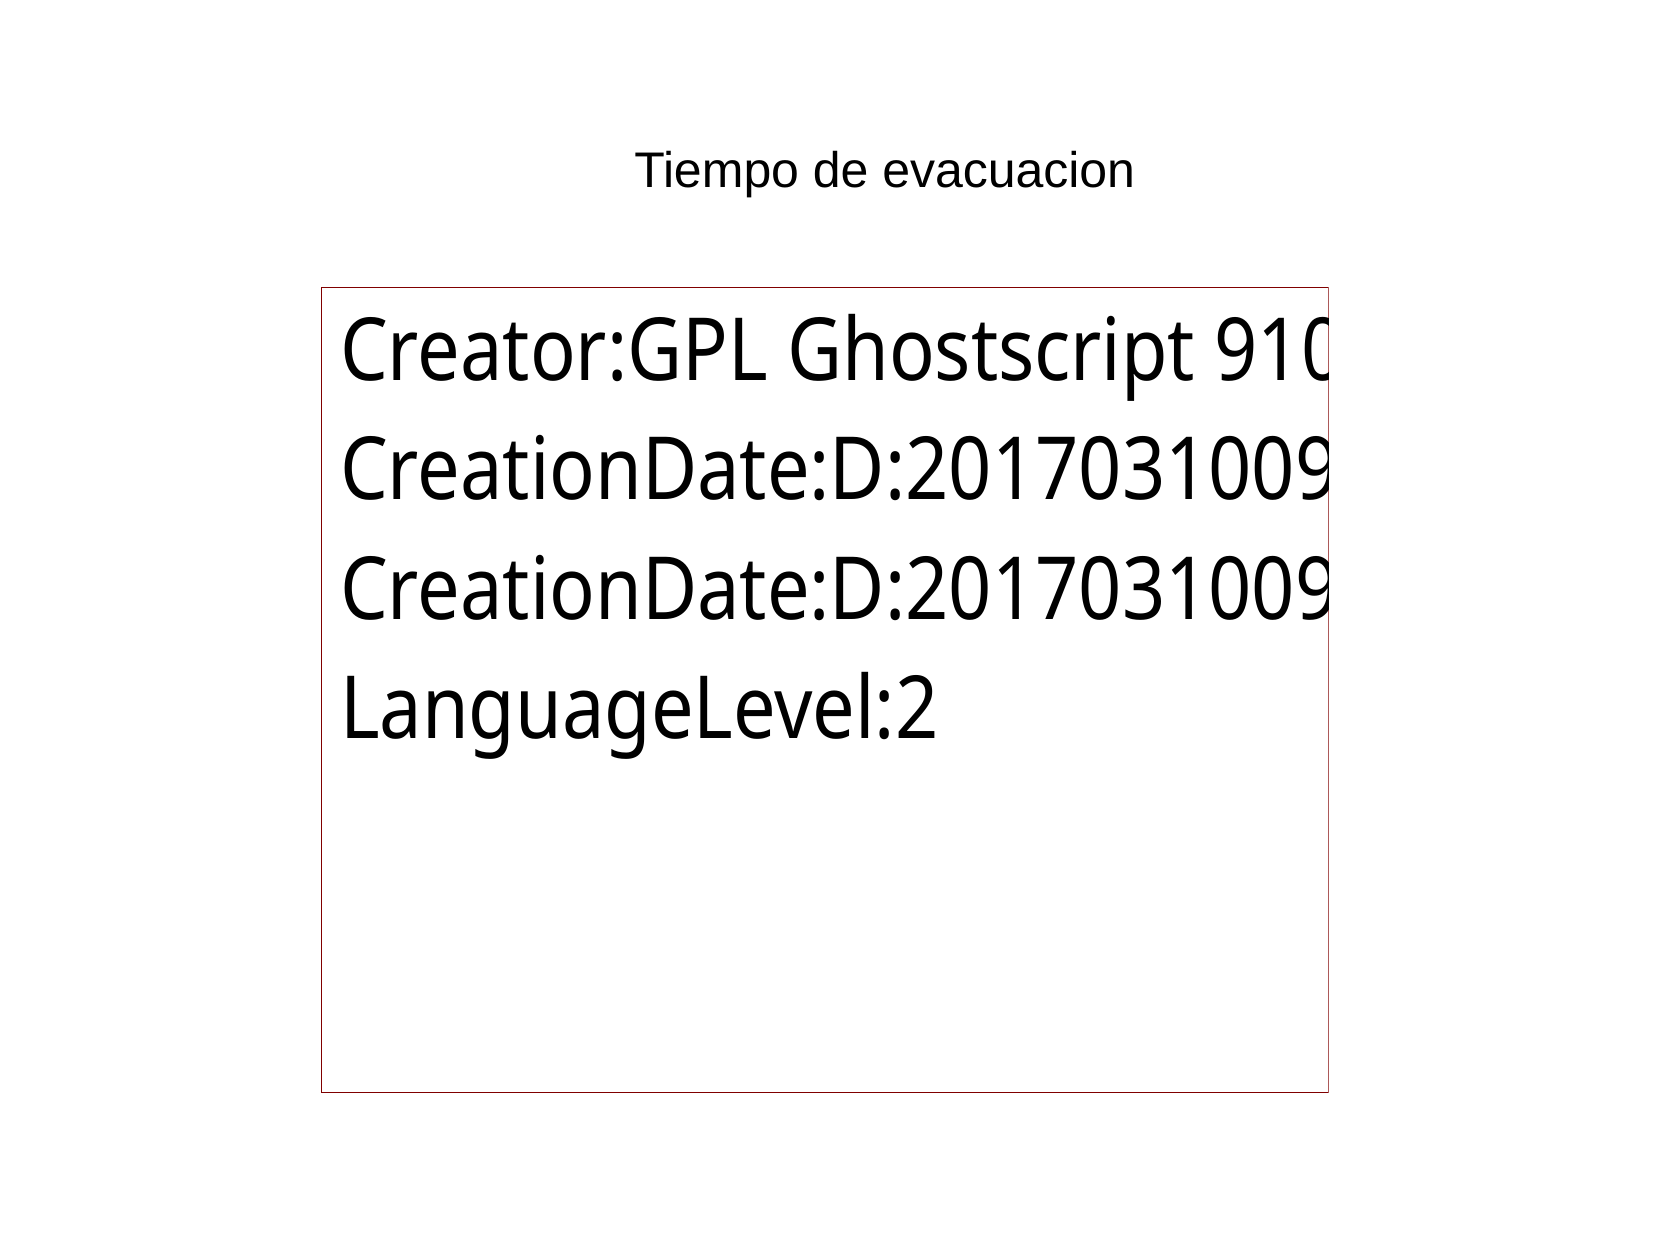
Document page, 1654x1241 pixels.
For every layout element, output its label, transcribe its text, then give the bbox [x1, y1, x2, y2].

text_box Tiempo de evacuacion [619, 134, 1160, 206]
picture [316, 282, 1329, 1093]
